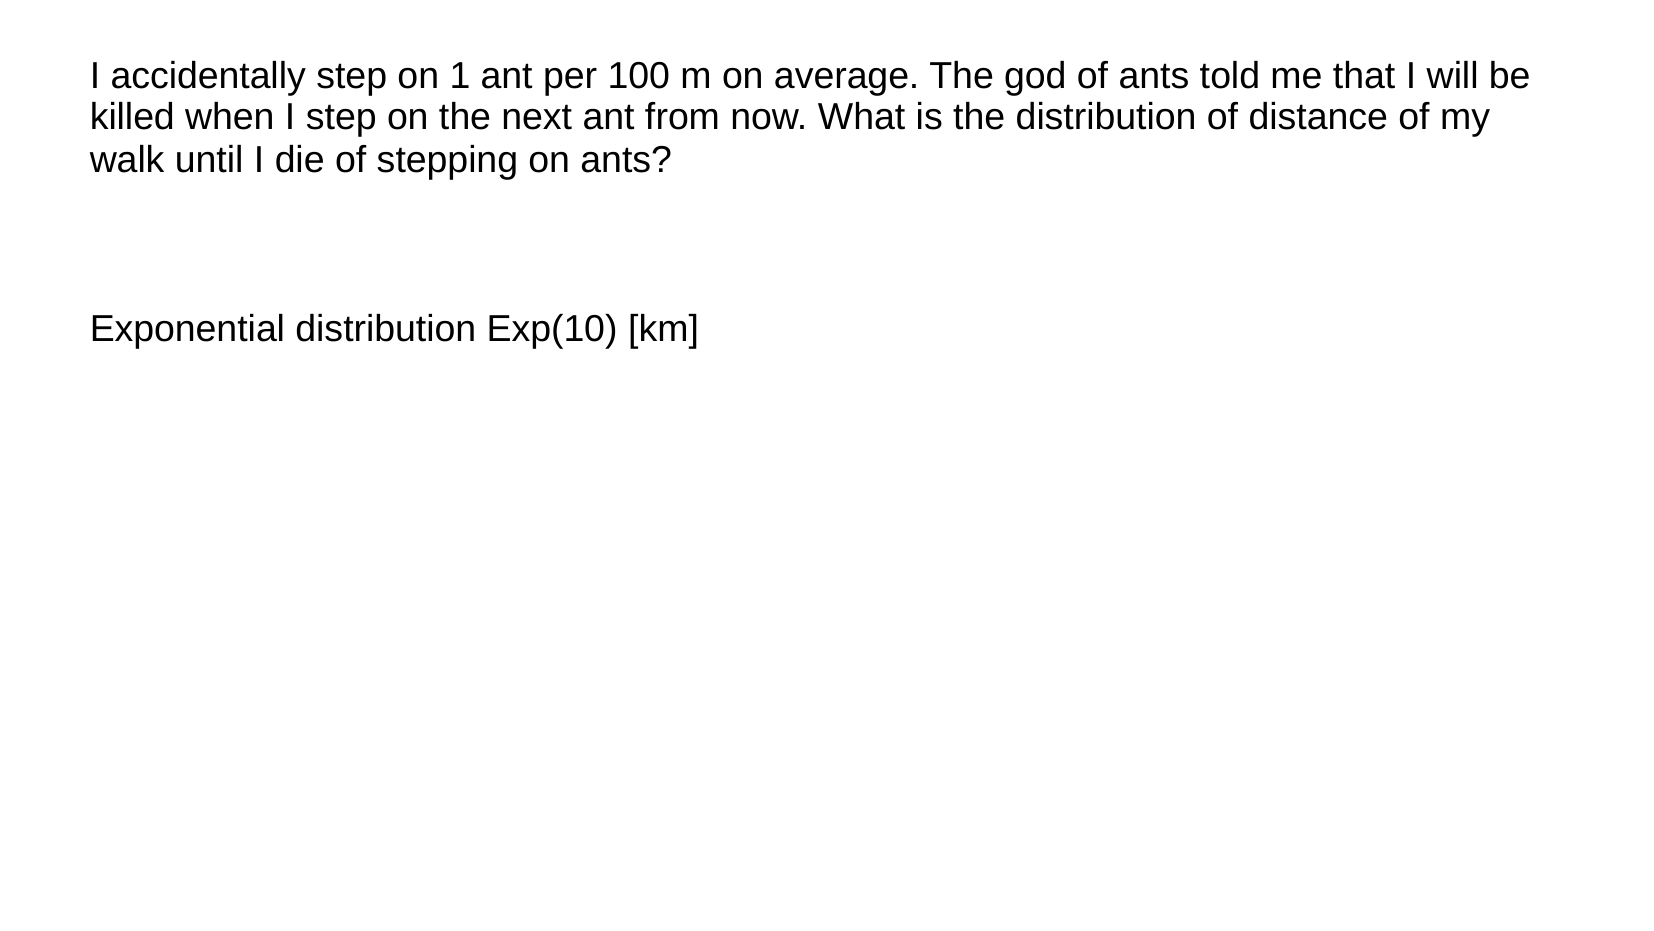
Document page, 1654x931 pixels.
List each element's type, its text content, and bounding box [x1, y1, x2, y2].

text_box Exponential distribution Exp(10) [km] [75, 300, 1276, 357]
text_box I accidentally step on 1 ant per 100 m on average. The god of ants told me that I will be killed when I step on the next ant from now. What is the distribution of distance of my walk until I die of stepping on ants? [75, 46, 1576, 188]
